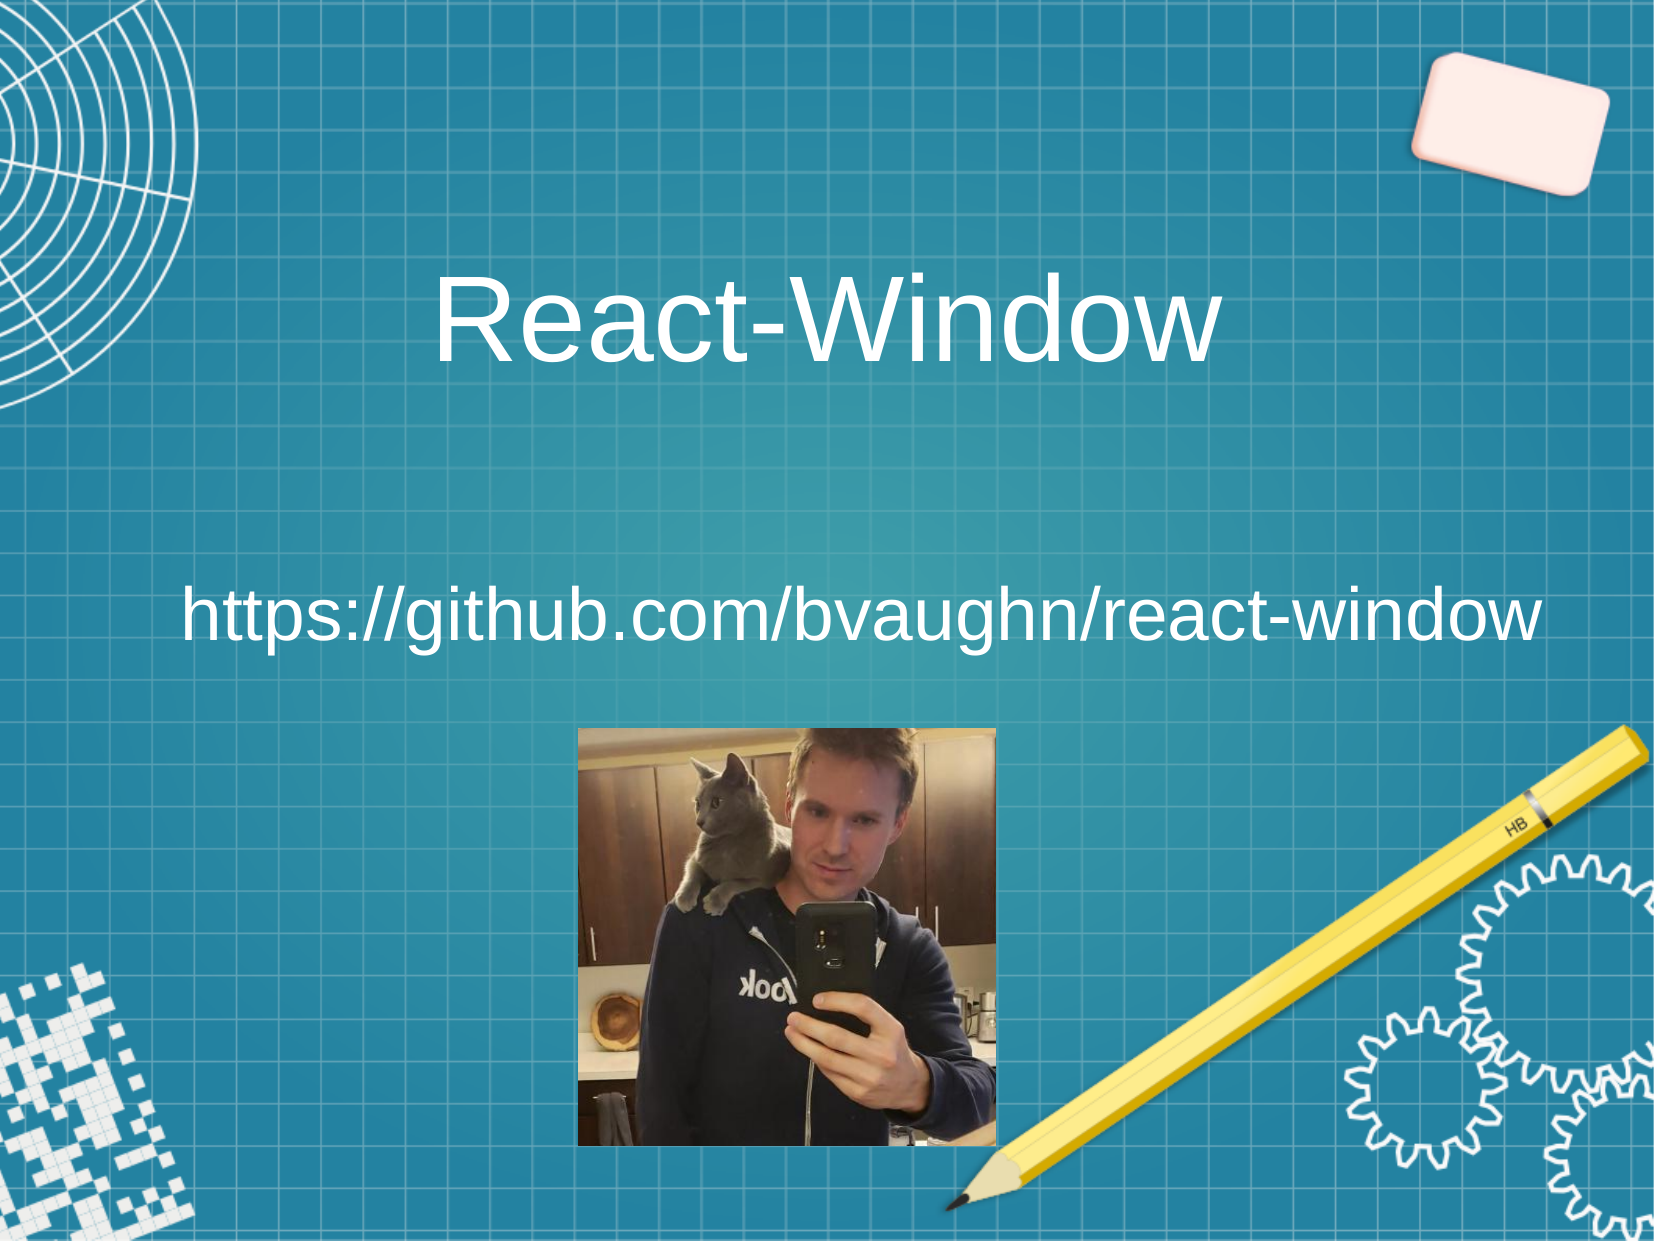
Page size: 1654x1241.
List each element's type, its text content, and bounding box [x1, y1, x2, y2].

picture [0, 0, 1654, 1241]
title https://github.com/bvaughn/react-window [118, 472, 1607, 756]
title React-Window [82, 177, 1571, 461]
